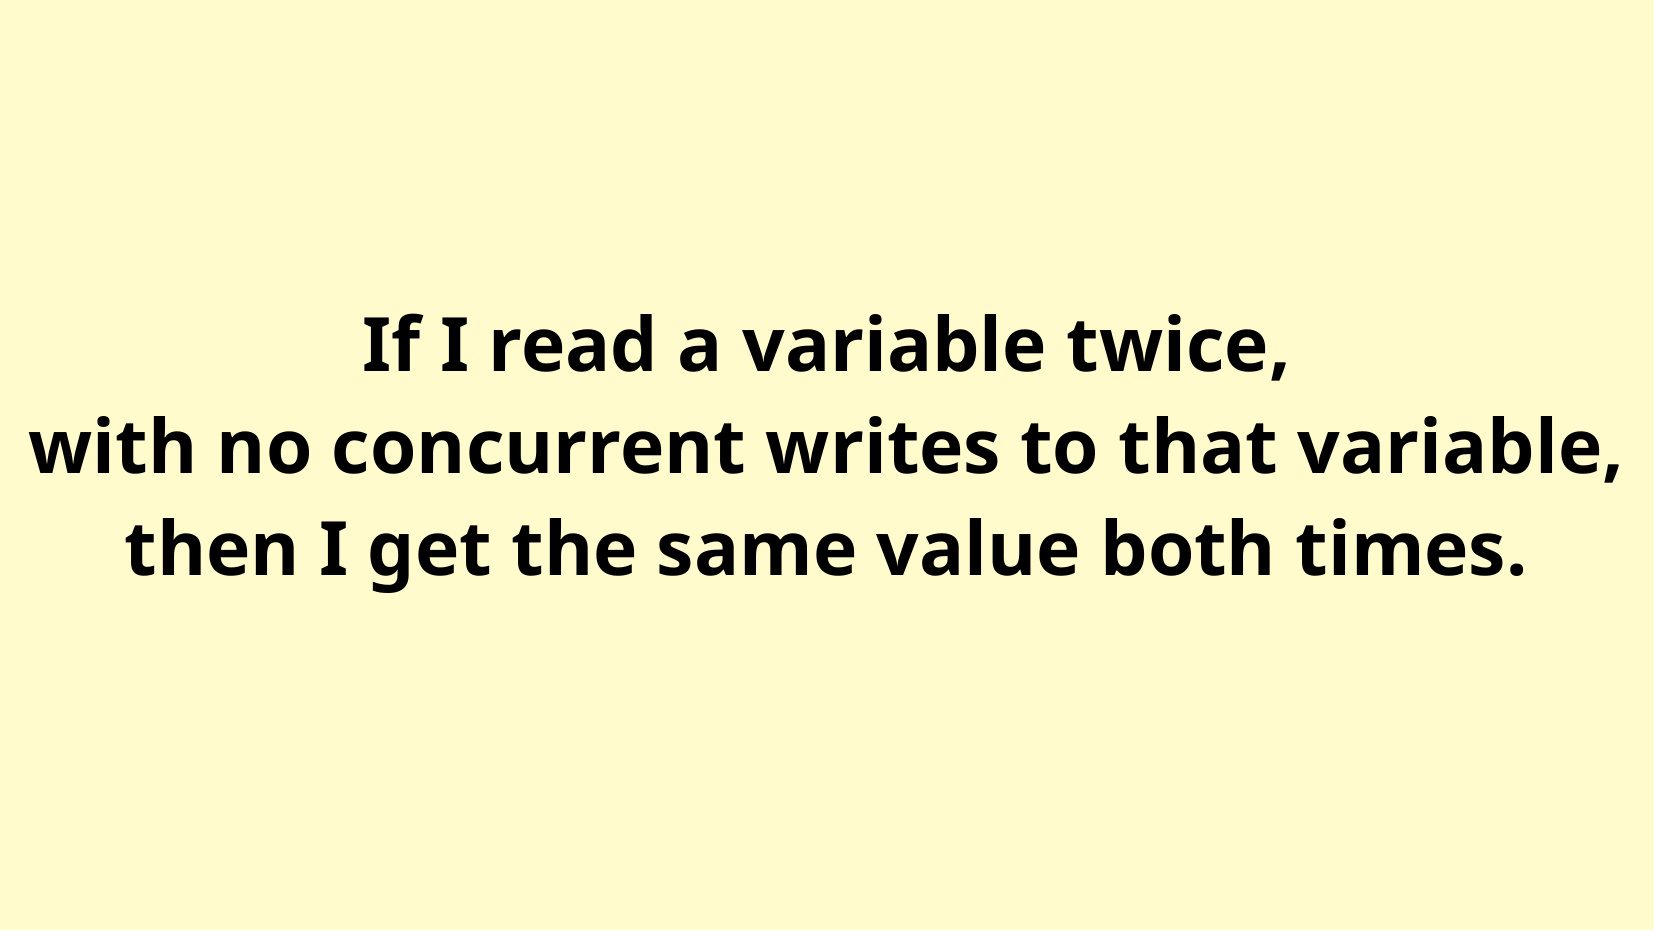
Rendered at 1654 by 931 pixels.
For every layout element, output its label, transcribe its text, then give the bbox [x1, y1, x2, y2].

text_box If I read a variable twice, with no concurrent writes to that variable, then I get the same value both times. [0, 283, 1654, 621]
